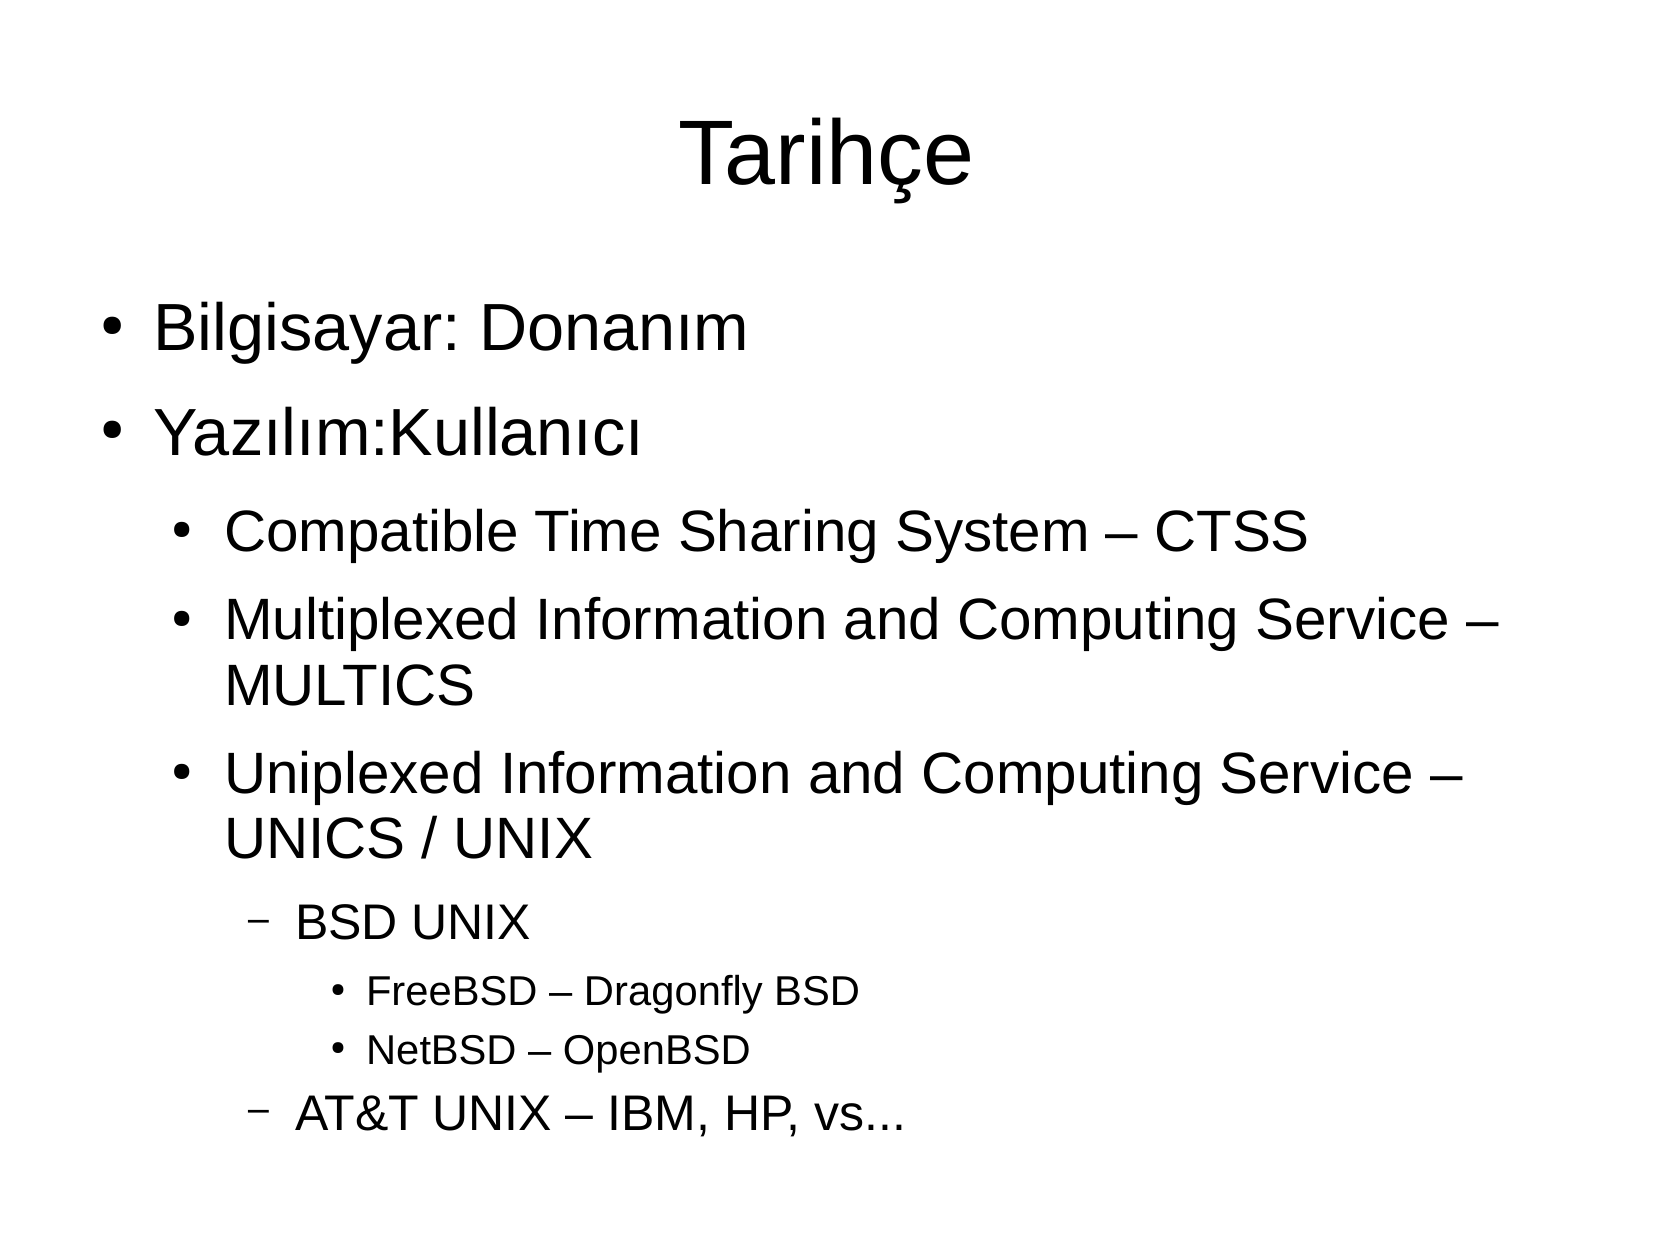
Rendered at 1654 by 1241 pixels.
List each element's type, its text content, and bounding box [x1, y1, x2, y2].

list Bilgisayar: Donanım Yazılım:Kullanıcı Compatible Time Sharing System – CTSS Multiplexed Information and Computing Service – MULTICS Uniplexed Information and Computing Service – UNICS / UNIX BSD UNIX FreeBSD – Dragonfly BSD NetBSD – OpenBSD AT&T UNIX – IBM, HP, vs... [82, 290, 1571, 1109]
title Tarihçe [82, 49, 1571, 257]
